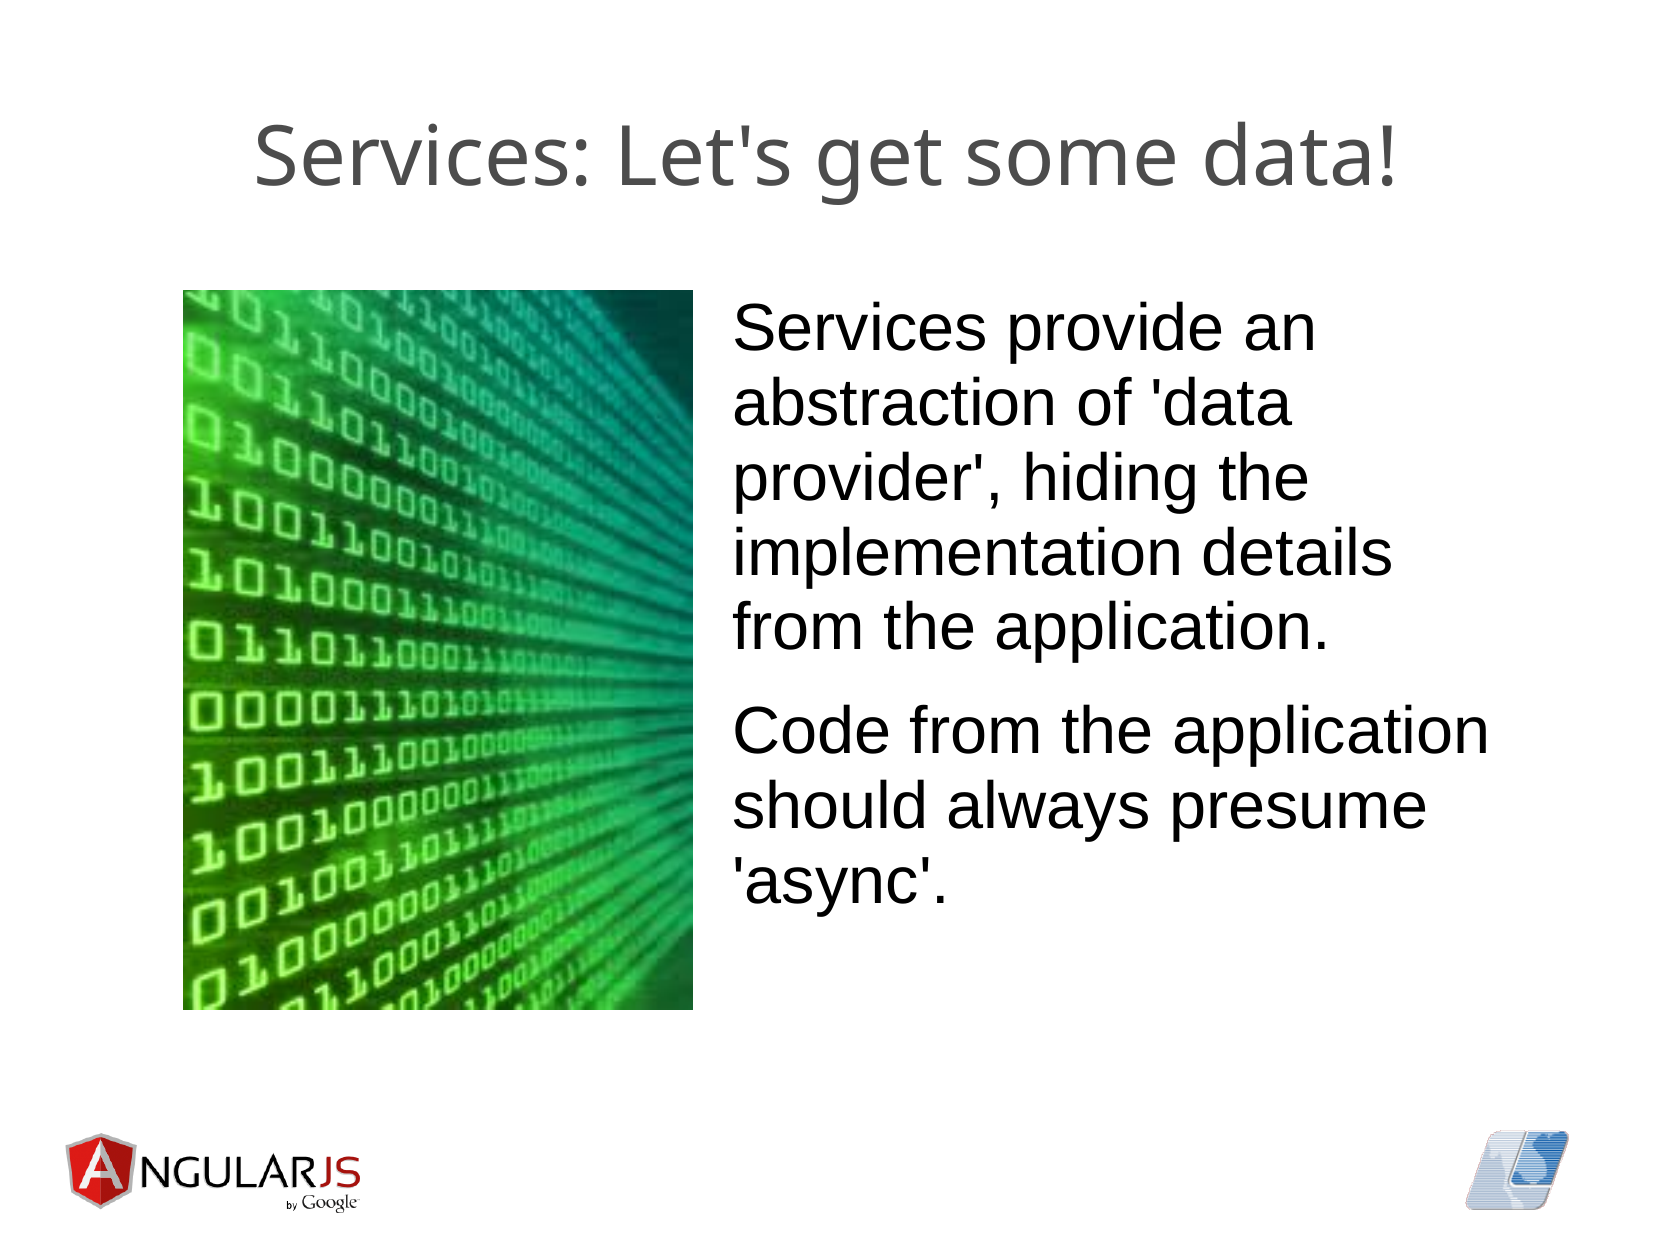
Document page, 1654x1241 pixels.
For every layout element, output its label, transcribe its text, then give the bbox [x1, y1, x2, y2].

title Services: Let's get some data! [82, 49, 1571, 257]
list Services provide an abstraction of 'data provider', hiding the implementation details from the application. Code from the application should always presume 'async'. [732, 290, 1539, 1010]
picture [59, 1091, 367, 1241]
picture [1461, 1129, 1571, 1210]
picture [183, 290, 693, 1010]
